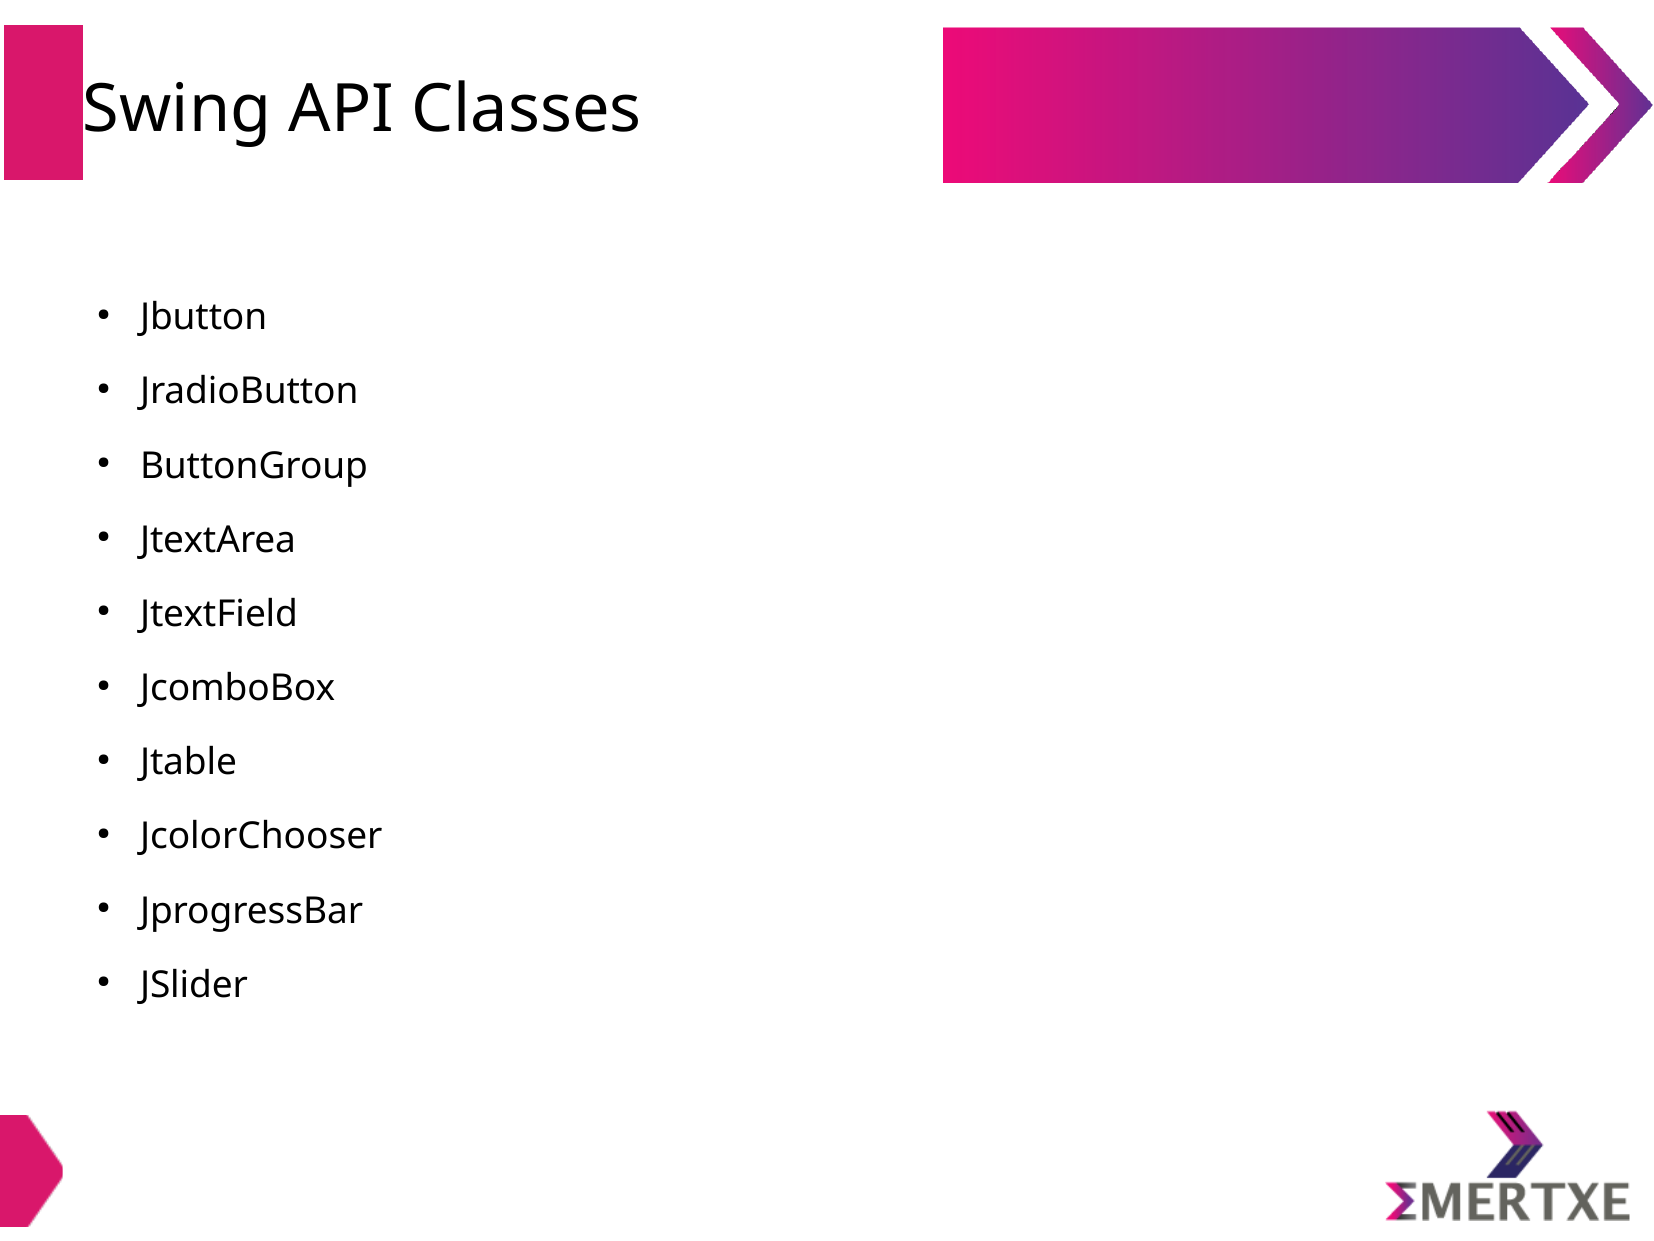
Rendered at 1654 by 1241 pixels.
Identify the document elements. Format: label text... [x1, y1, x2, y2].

list Jbutton JradioButton ButtonGroup JtextArea JtextField JcomboBox Jtable JcolorChooser JprogressBar JSlider [82, 290, 1571, 1010]
picture [1385, 1107, 1631, 1221]
title Swing API Classes [82, 2, 1571, 210]
picture [1571, 27, 1653, 183]
